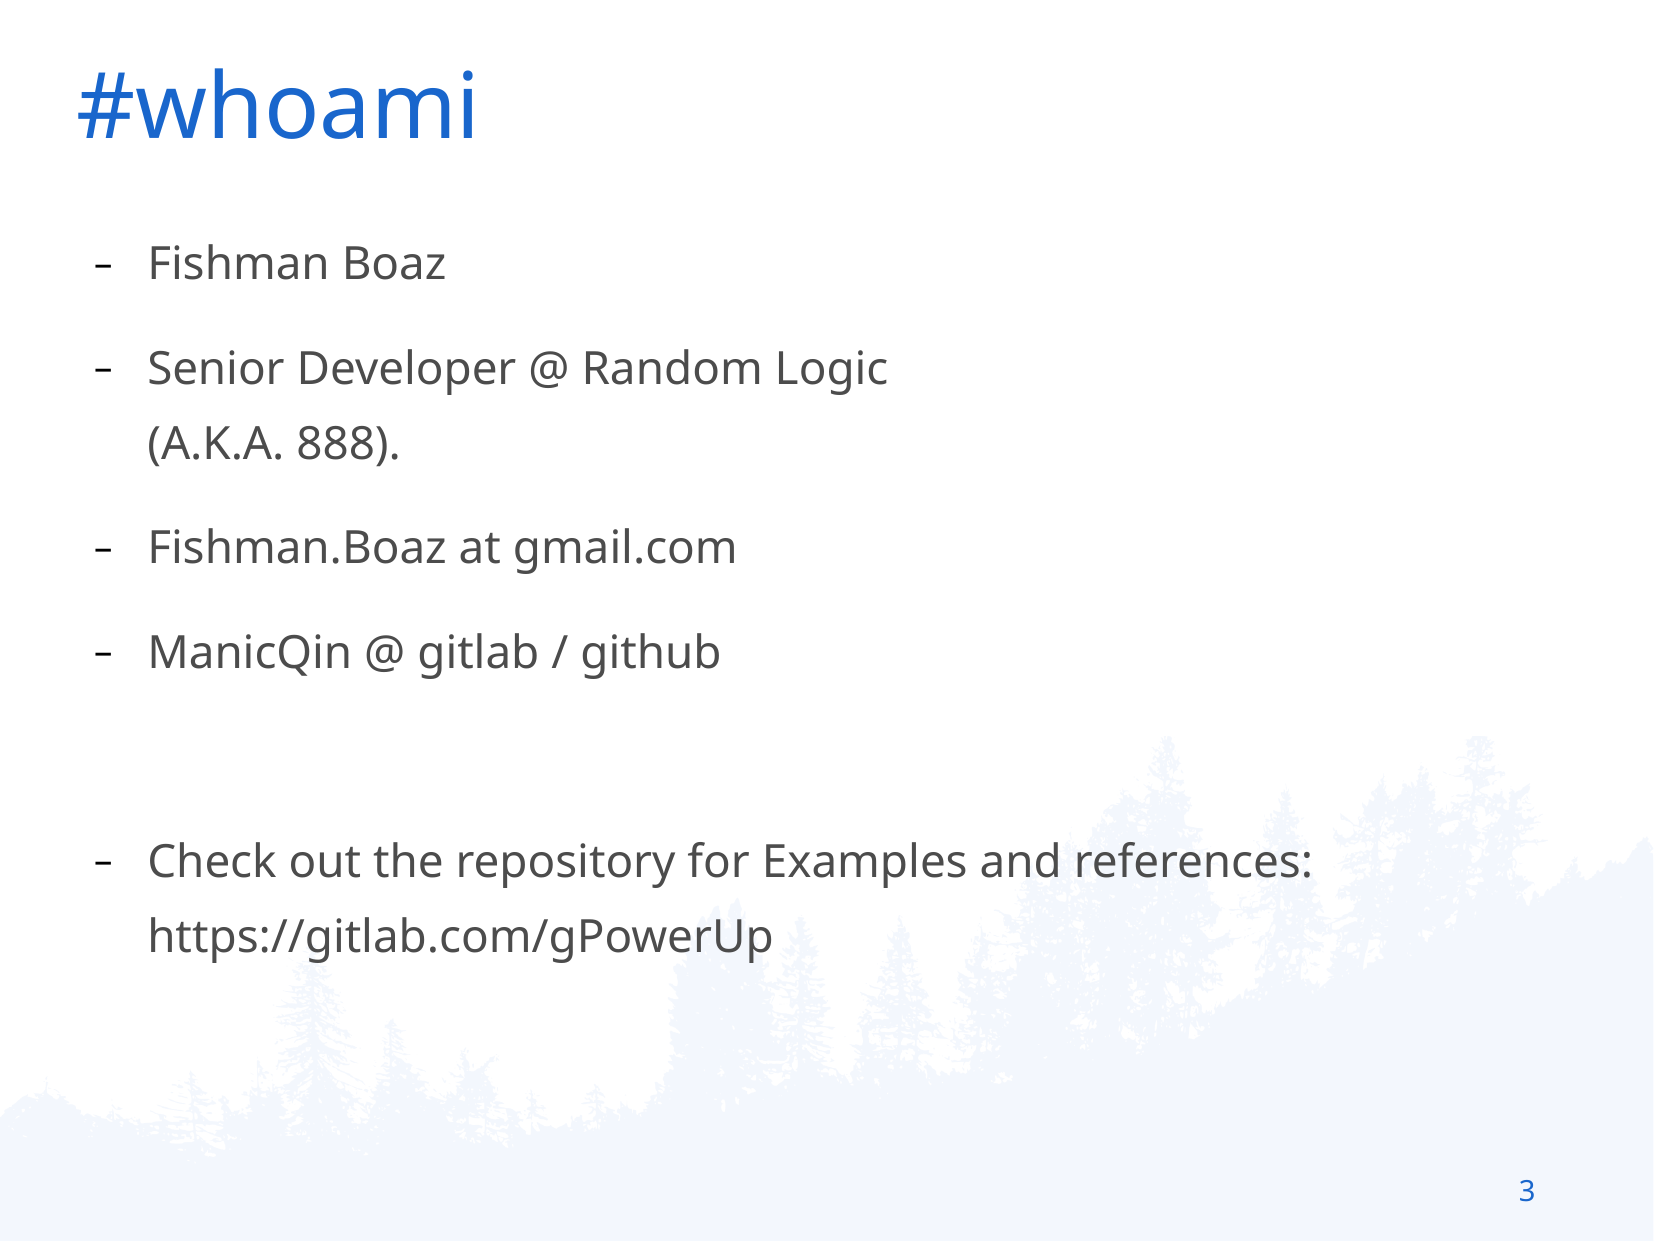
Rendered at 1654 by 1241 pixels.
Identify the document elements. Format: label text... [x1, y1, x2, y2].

picture [0, 736, 1654, 1241]
title #whoami [76, 0, 1565, 207]
list Fishman Boaz Senior Developer @ Random Logic (A.K.A. 888). Fishman.Boaz at gmail.com ManicQin @ gitlab / github Check out the repository for Examples and references: https://gitlab.com/gPowerUp [76, 218, 1565, 957]
